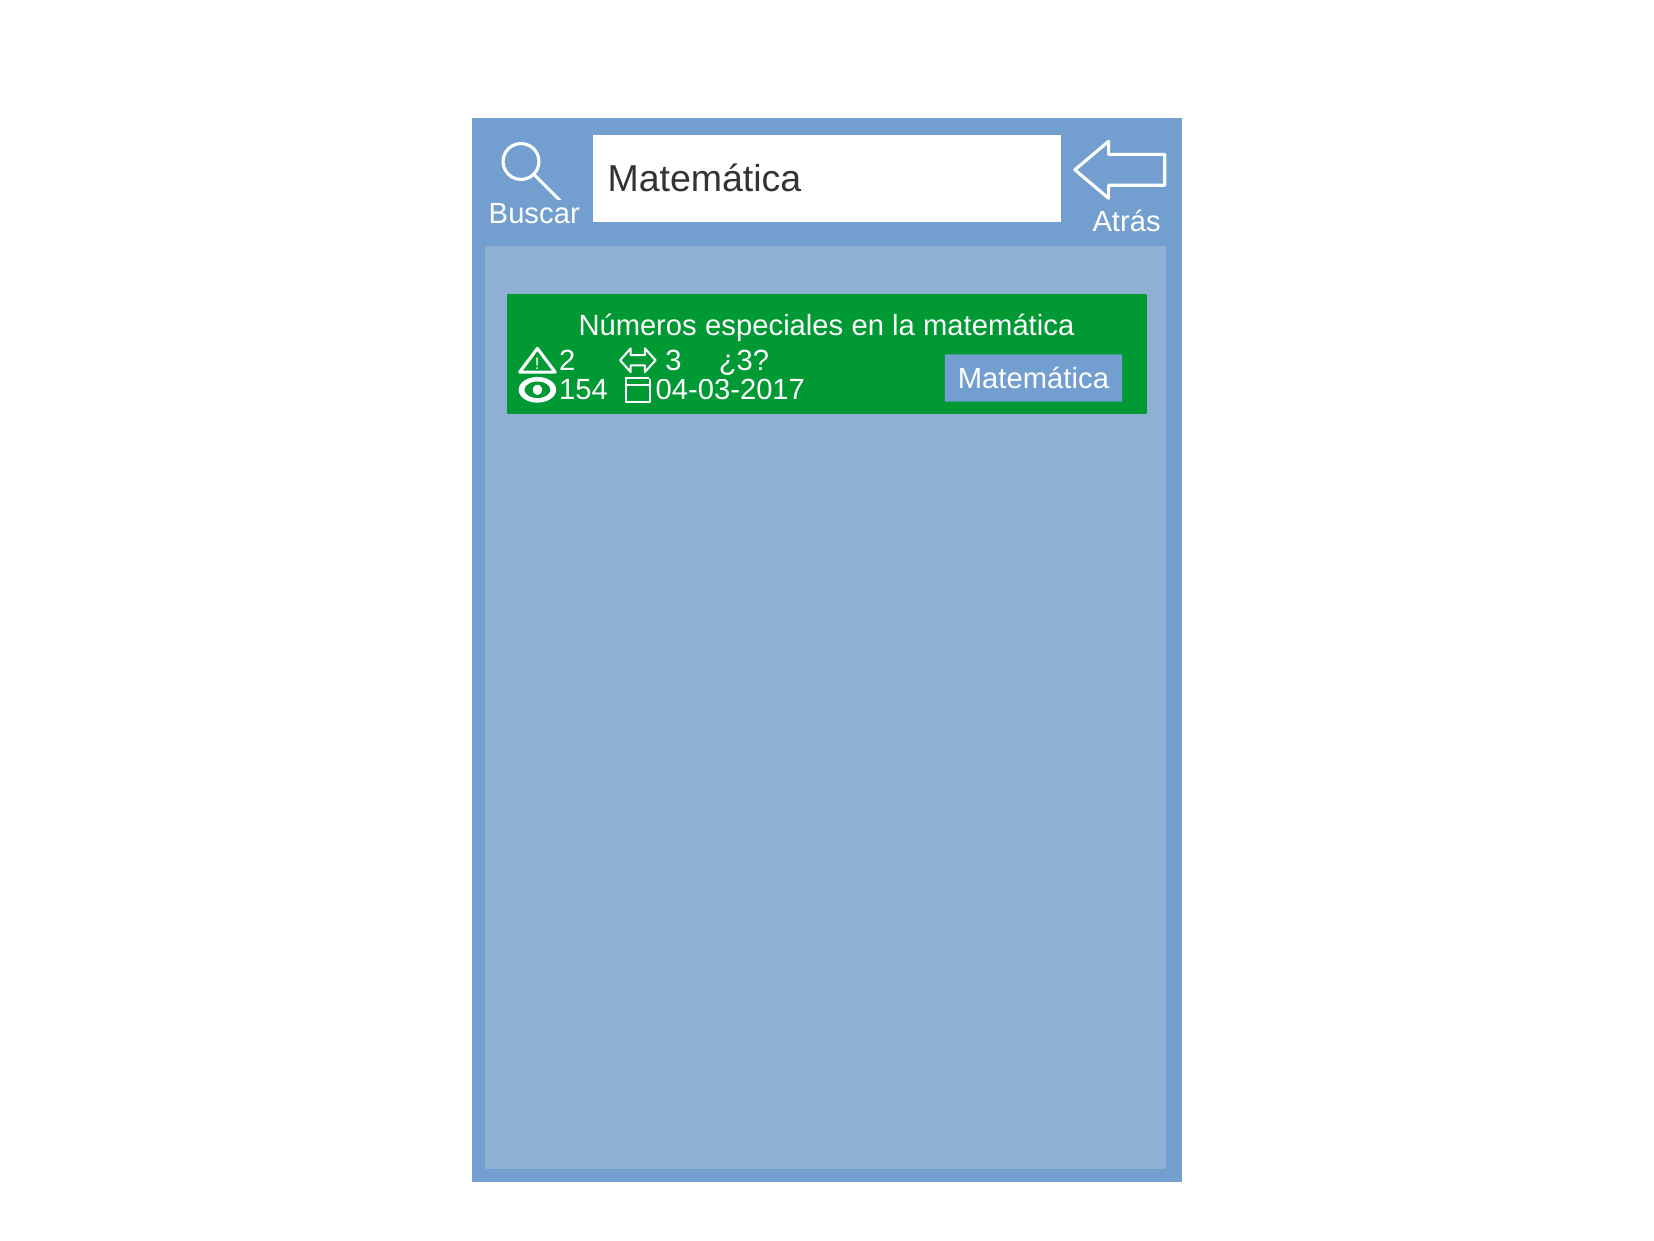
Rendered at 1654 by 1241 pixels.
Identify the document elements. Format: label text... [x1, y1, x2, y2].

text_box Atrás [1074, 209, 1179, 233]
text_box Buscar [485, 201, 584, 225]
text_box [472, 118, 1182, 1182]
text_box Matemática [590, 132, 1063, 225]
